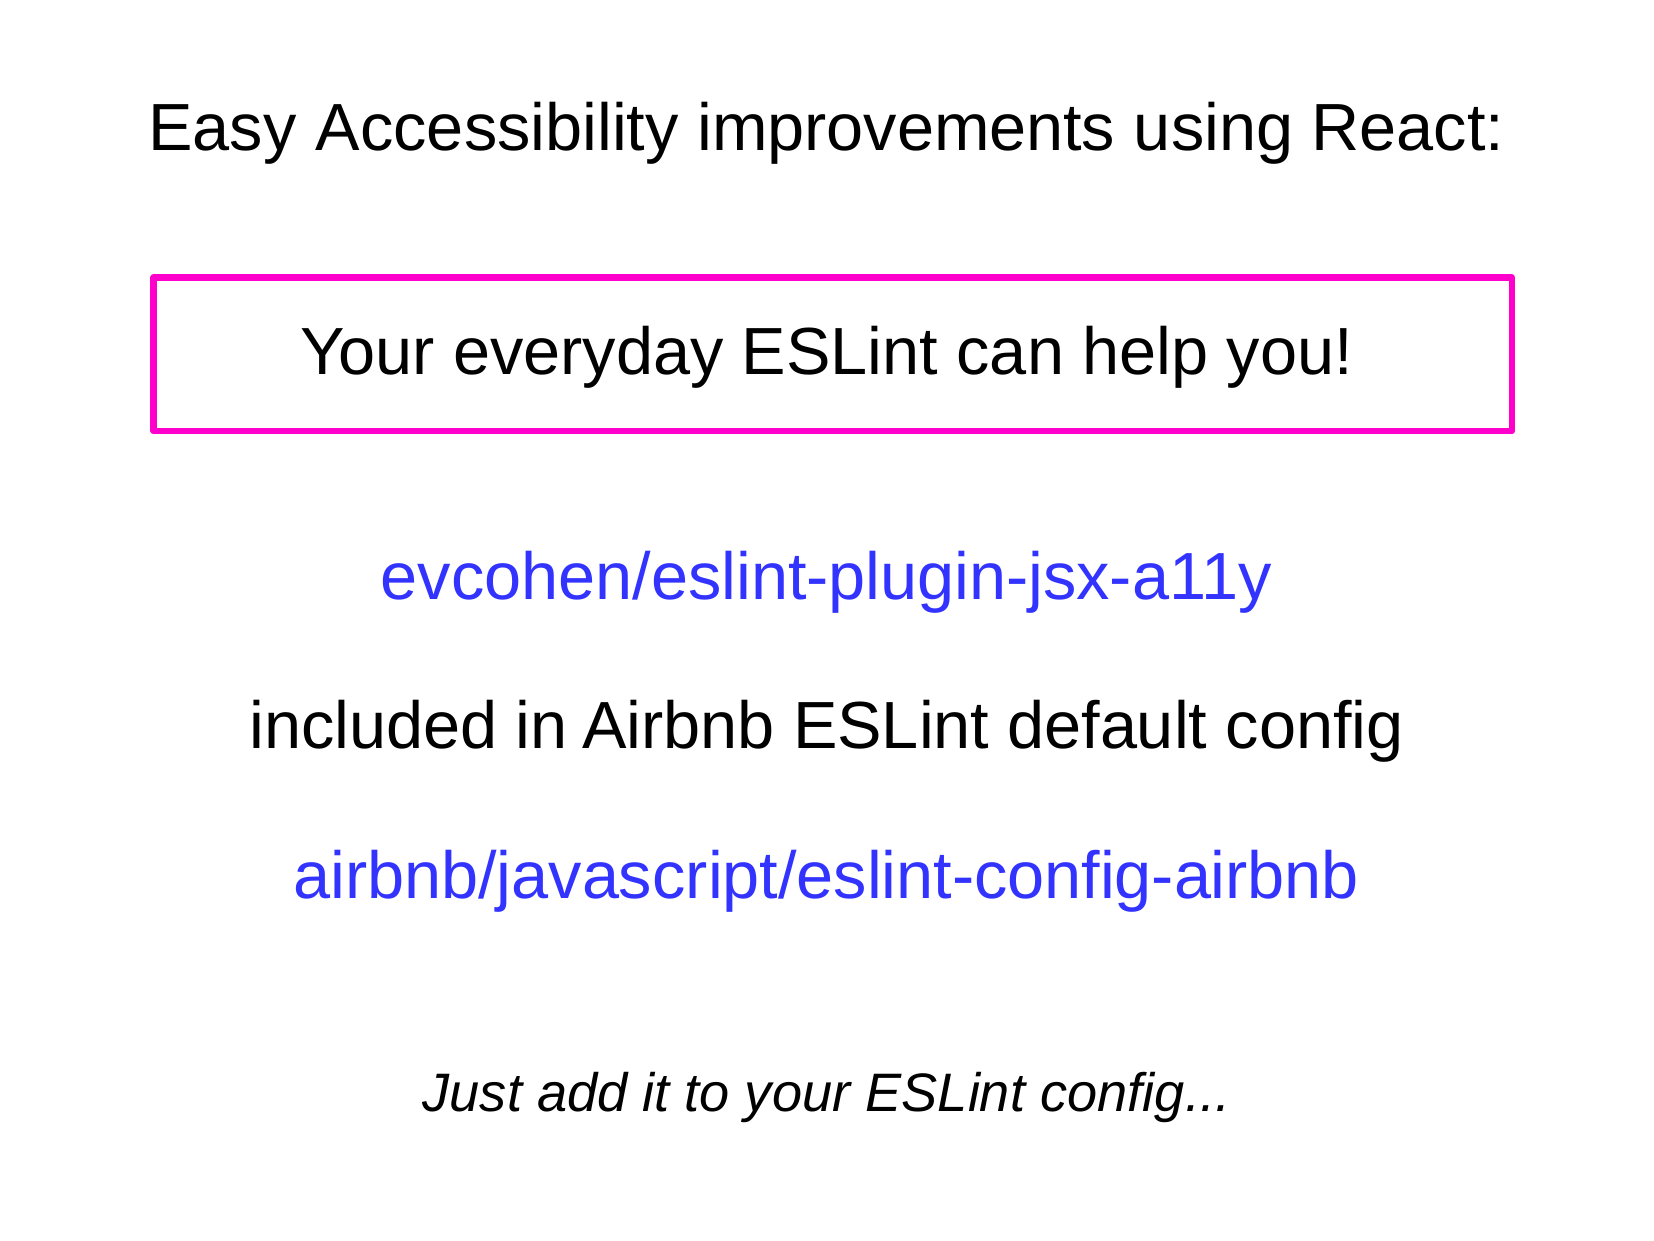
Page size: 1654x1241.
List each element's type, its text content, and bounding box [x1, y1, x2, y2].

subtitle Easy Accessibility improvements using React: Your everyday ESLint can help you! evcohen/eslint-plugin-jsx-a11y included in Airbnb ESLint default config airbnb/javascript/eslint-config-airbnb Just add it to your ESLint config... [82, 43, 1571, 1170]
